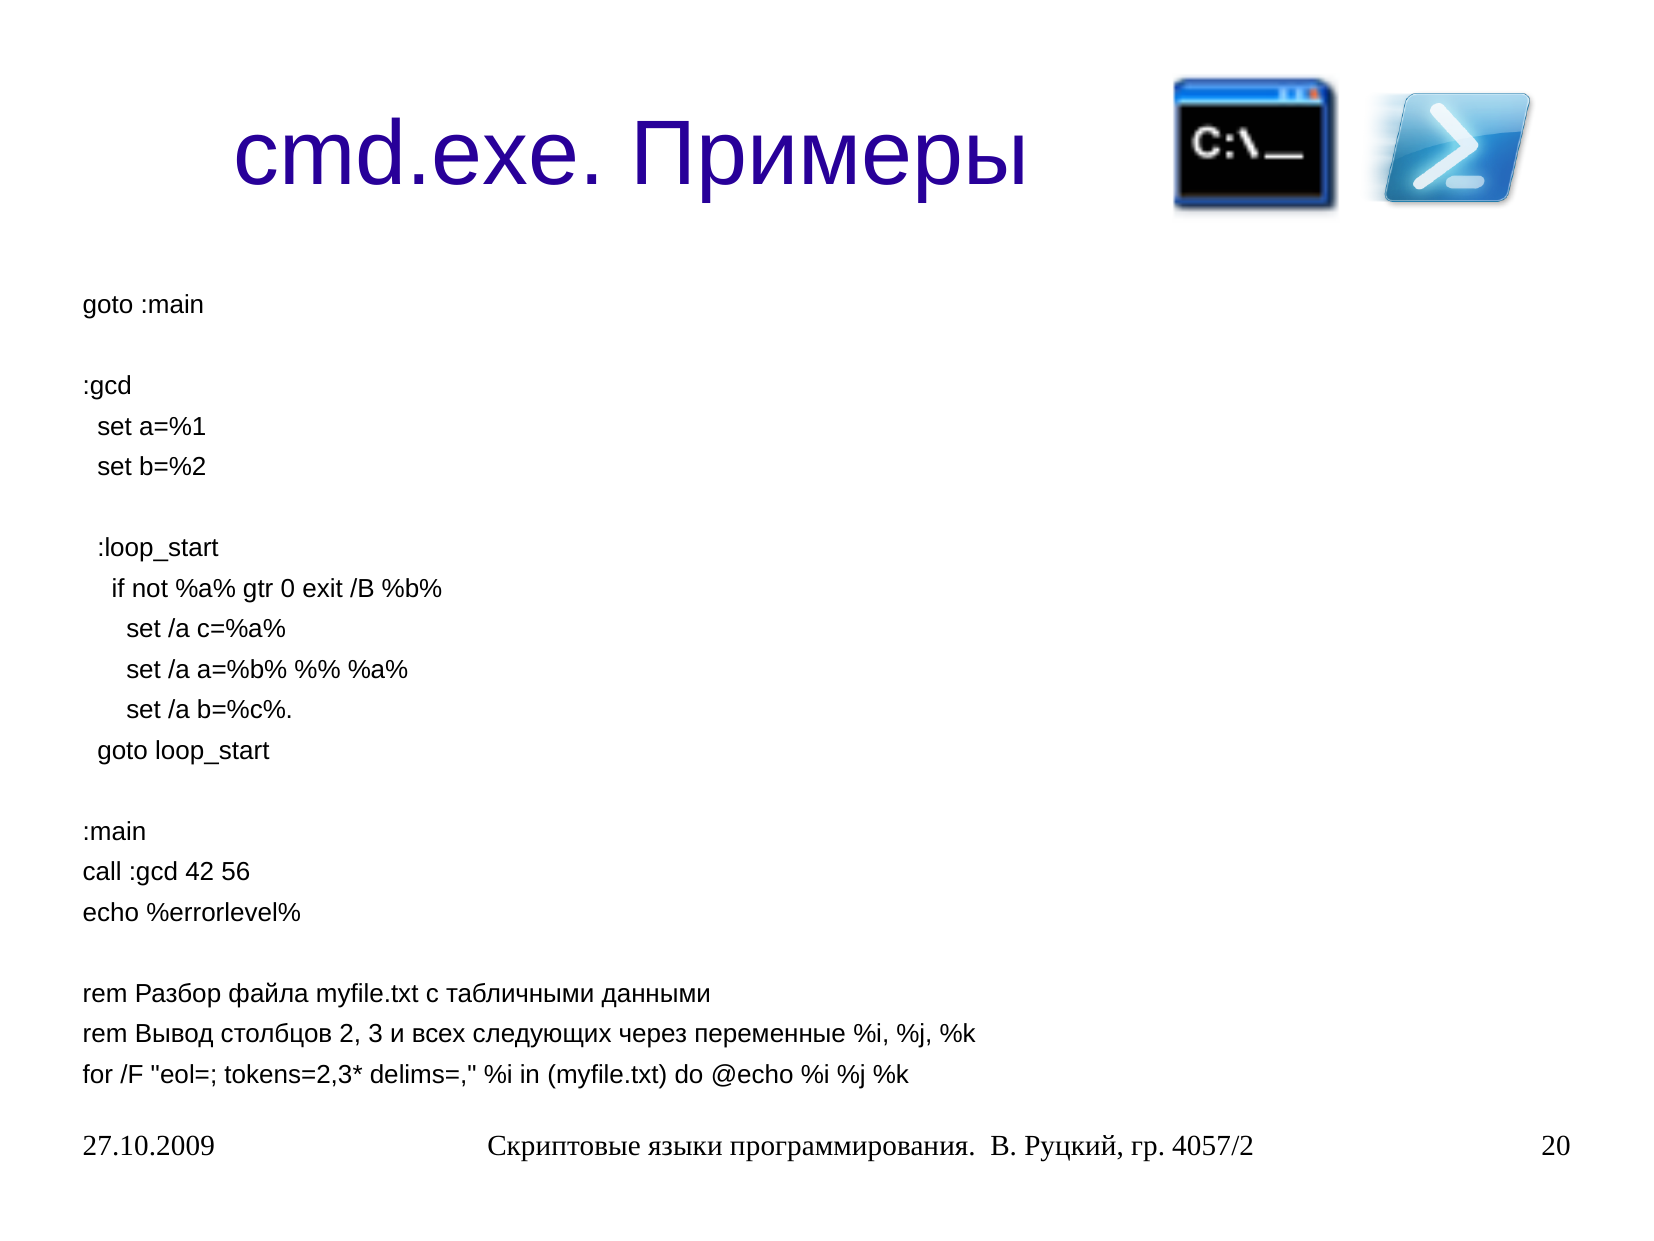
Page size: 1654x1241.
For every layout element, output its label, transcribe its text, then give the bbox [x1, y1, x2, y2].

list goto :main :gcd set a=%1 set b=%2 :loop_start if not %a% gtr 0 exit /B %b% set /a c=%a% set /a a=%b% %% %a% set /a b=%c%. goto loop_start :main call :gcd 42 56 echo %errorlevel% rem Разбор файла myfile.txt с табличными данными rem Вывод столбцов 2, 3 и всех следующих через переменные %i, %j, %k for /F "eol=; tokens=2,3* delims=," %i in (myfile.txt) do @echo %i %j %k [82, 290, 1536, 1109]
picture [1151, 59, 1536, 243]
title cmd.exe. Примеры [82, 49, 1182, 257]
